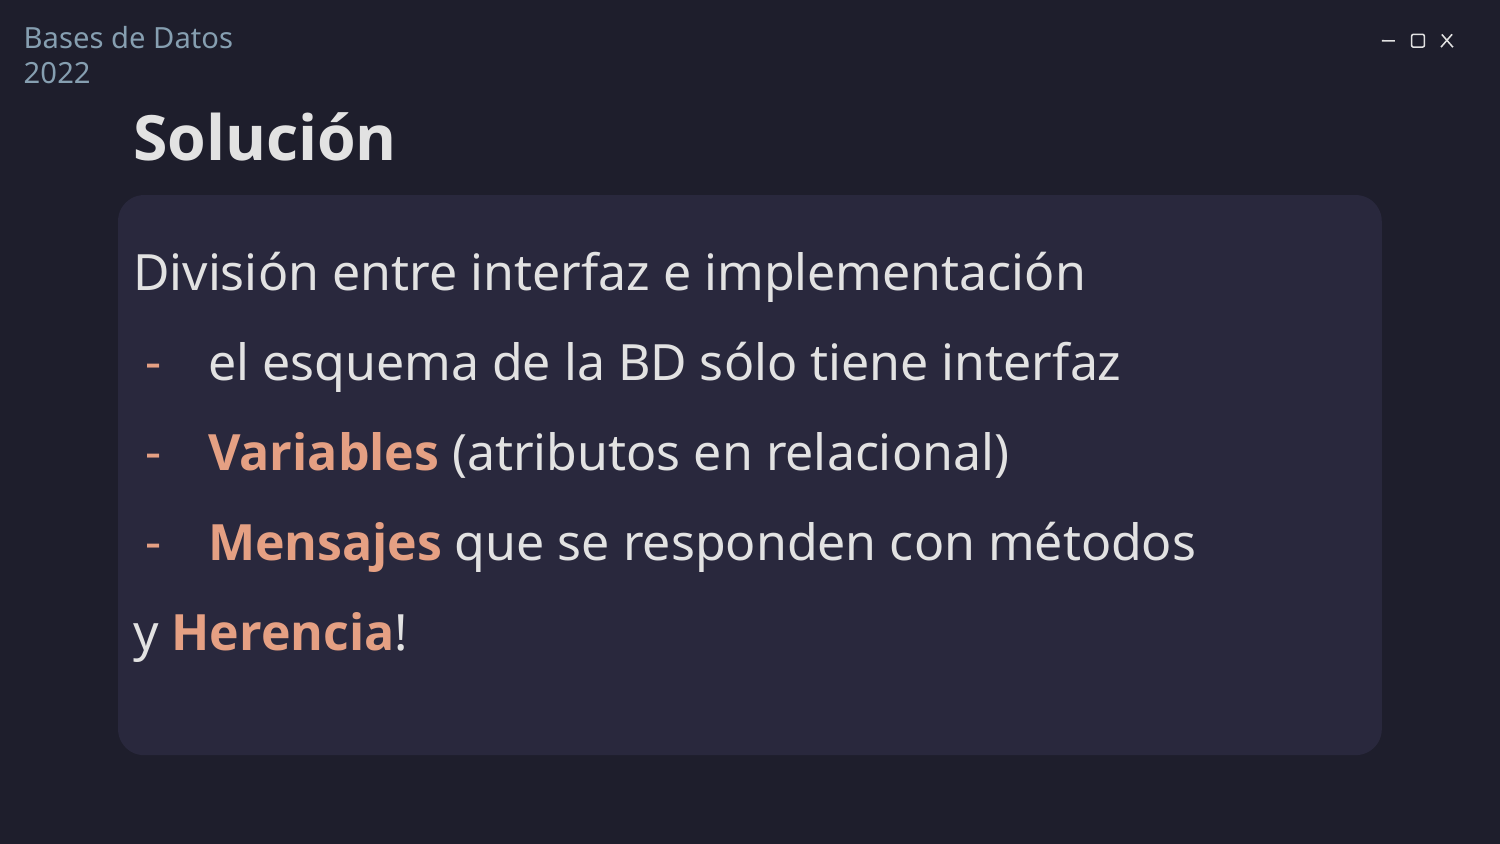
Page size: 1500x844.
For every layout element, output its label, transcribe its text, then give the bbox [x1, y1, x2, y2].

list División entre interfaz e implementación el esquema de la BD sólo tiene interfaz Variables (atributos en relacional) Mensajes que se responden con métodos y Herencia! [118, 195, 1426, 750]
title Solución [118, 88, 1382, 183]
